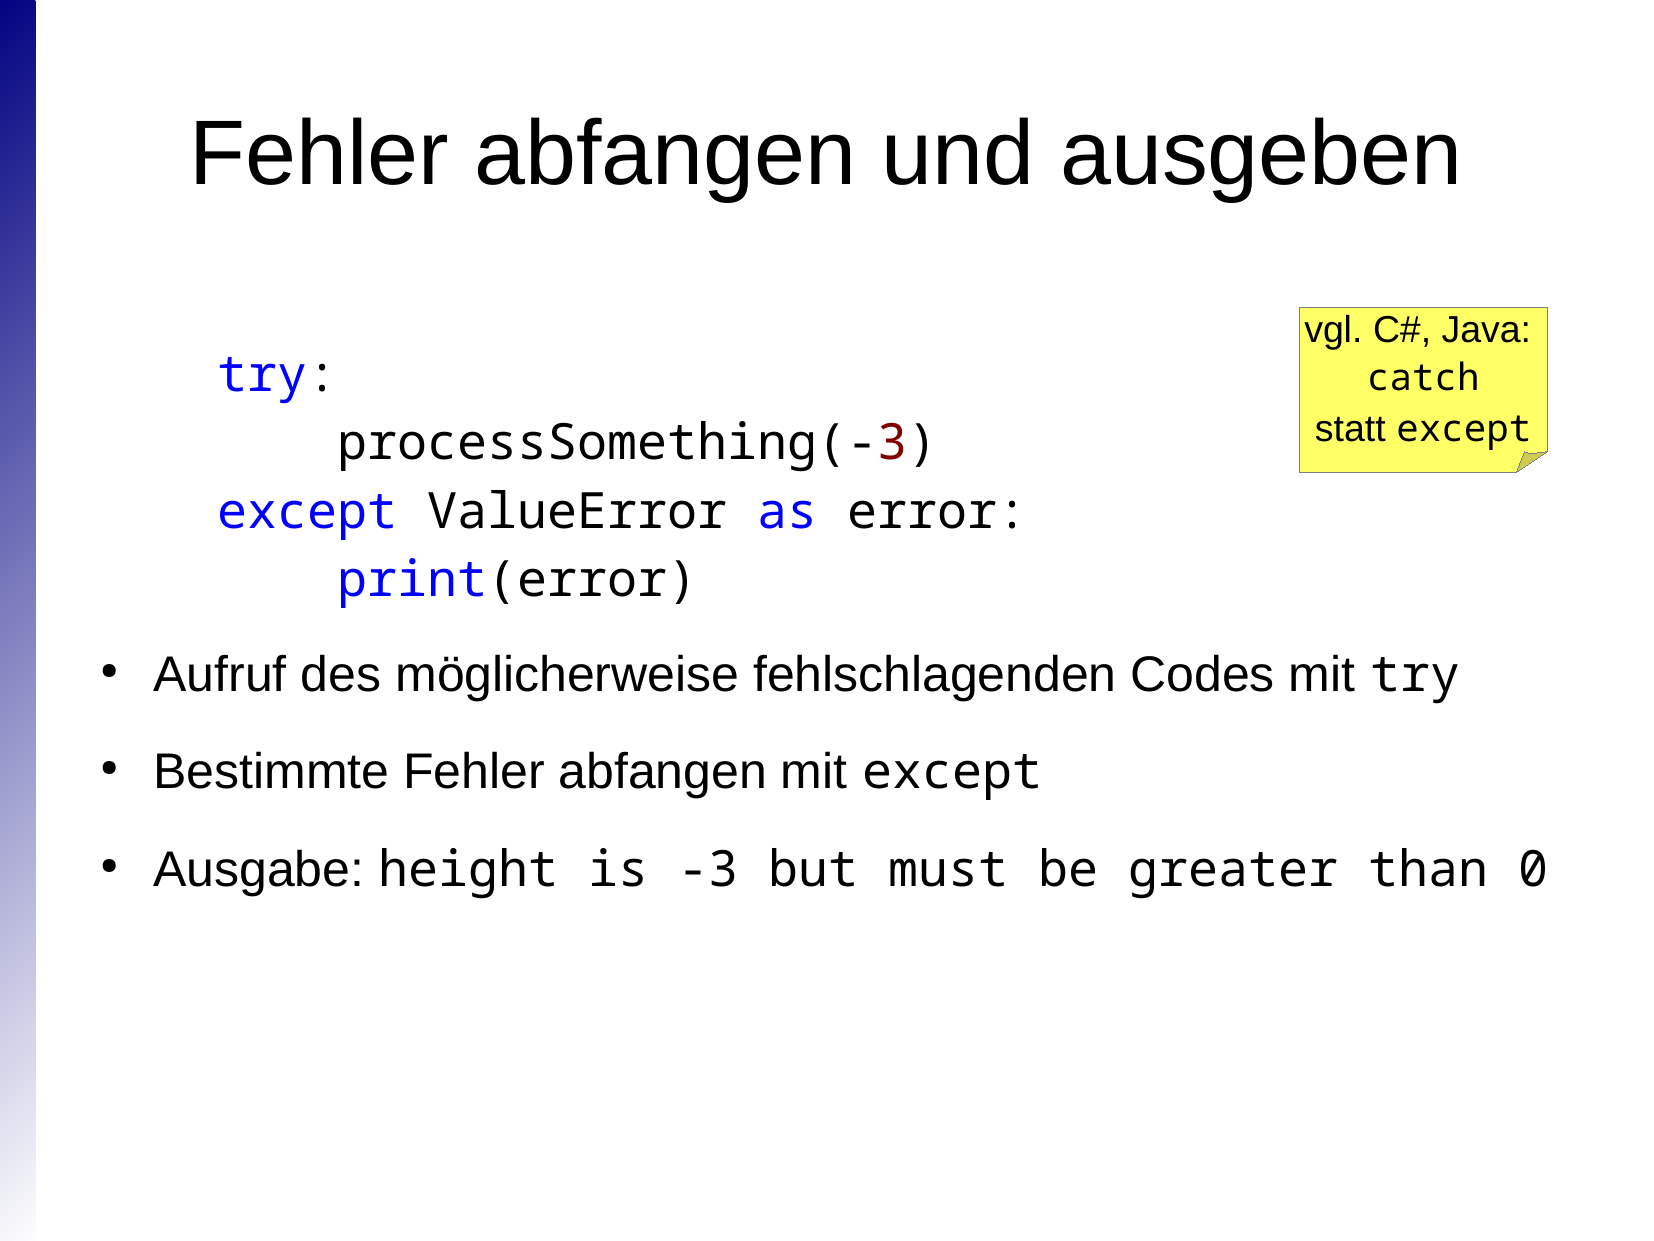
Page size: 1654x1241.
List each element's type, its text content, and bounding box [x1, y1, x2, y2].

title Fehler abfangen und ausgeben [82, 49, 1571, 257]
text_box try: processSomething(-3) except ValueError as error: print(error) [82, 330, 1548, 580]
list Aufruf des möglicherweise fehlschlagenden Codes mit try Bestimmte Fehler abfangen mit except Ausgabe: height is -3 but must be greater than 0 [82, 637, 1571, 1045]
text_box vgl. C#, Java: catch statt except [1299, 307, 1548, 473]
